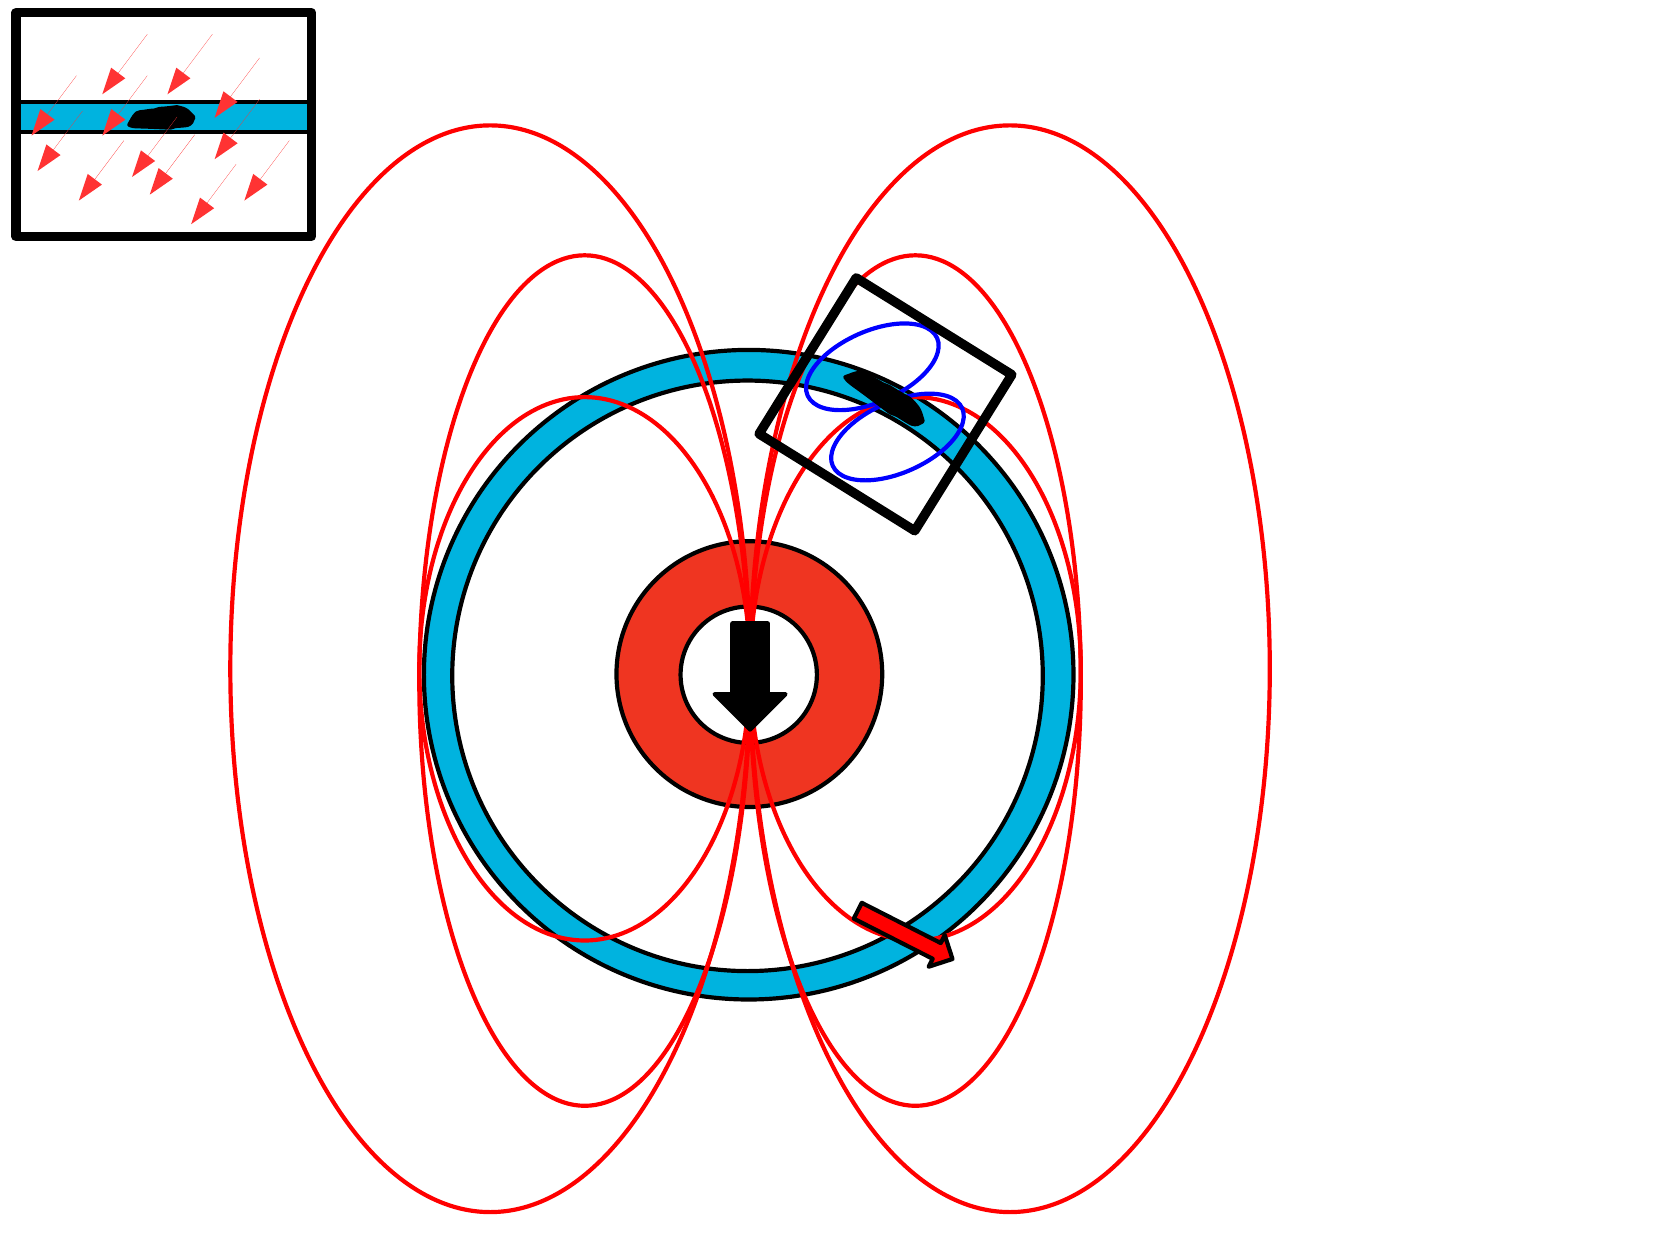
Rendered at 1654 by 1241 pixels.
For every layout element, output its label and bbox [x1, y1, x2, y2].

text_box [562, 759, 744, 995]
text_box [785, 397, 789, 408]
text_box [694, 353, 716, 411]
text_box [37, 101, 127, 133]
text_box [21, 101, 56, 133]
text_box [585, 355, 741, 566]
text_box [767, 416, 777, 435]
text_box [701, 762, 799, 1000]
text_box [809, 359, 958, 478]
text_box [704, 349, 795, 585]
text_box [108, 101, 257, 133]
text_box [782, 356, 857, 458]
text_box [236, 101, 307, 133]
text_box [423, 400, 1074, 995]
text_box [759, 453, 801, 566]
text_box [843, 430, 968, 523]
text_box [813, 429, 842, 476]
